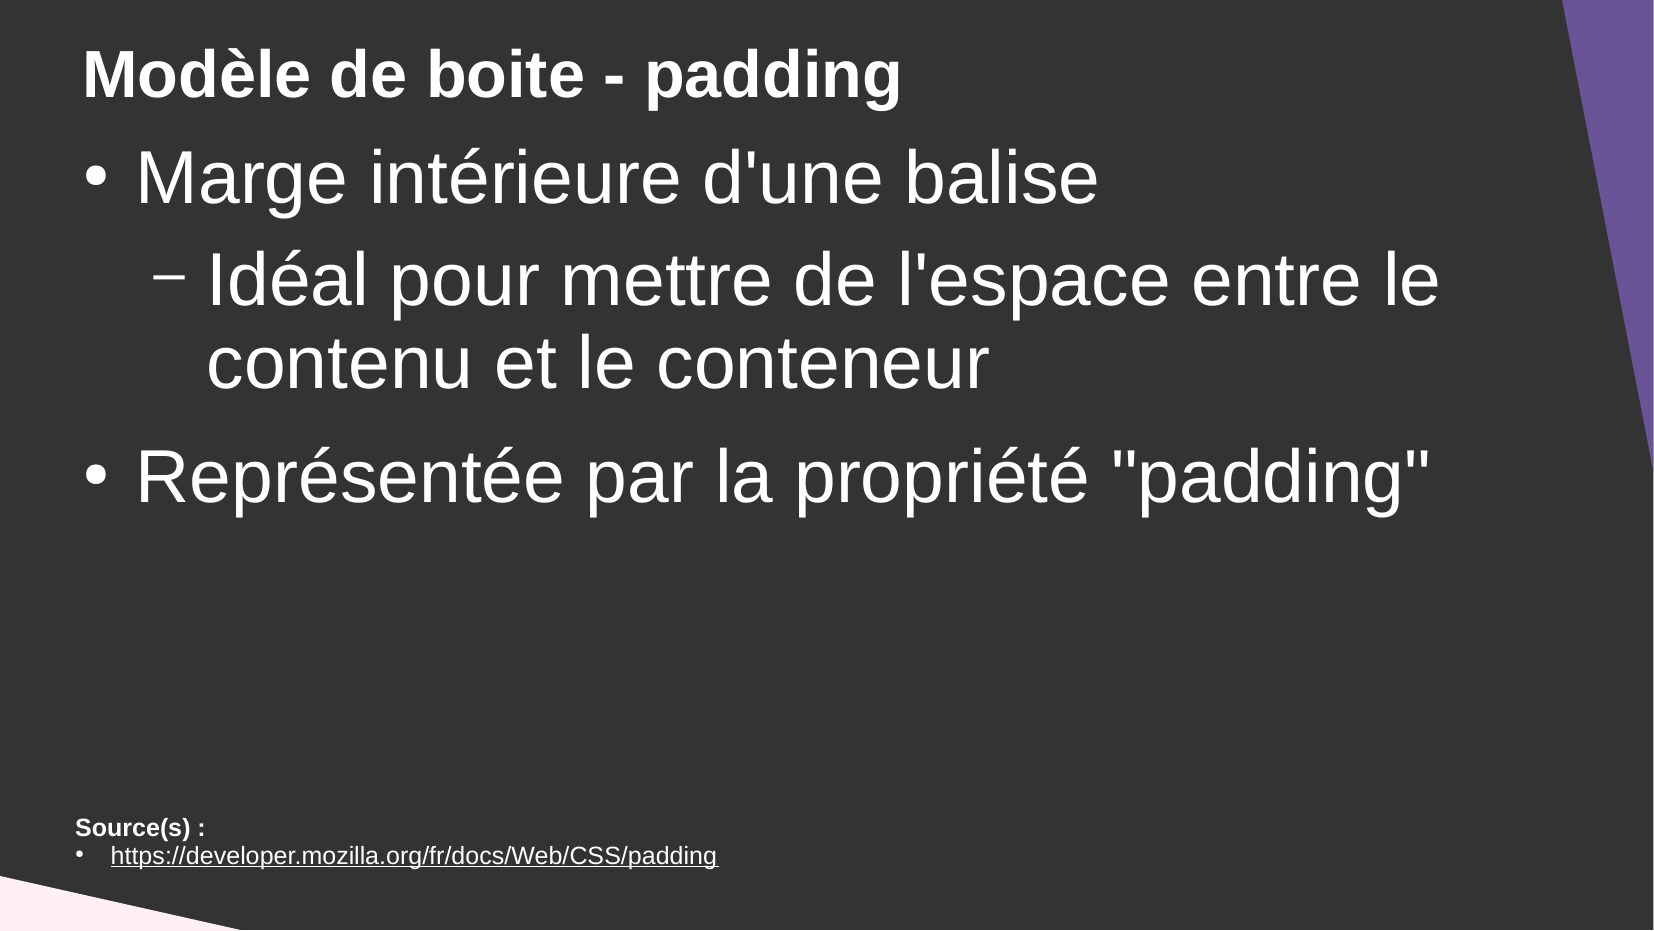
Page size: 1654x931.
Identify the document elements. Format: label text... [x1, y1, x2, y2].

text_box Source(s) : https://developer.mozilla.org/fr/docs/Web/CSS/padding [60, 805, 1546, 913]
text_box [0, 875, 245, 931]
text_box [1562, 0, 1654, 476]
title Modèle de boite - padding [82, 37, 1571, 112]
list Marge intérieure d'une balise Idéal pour mettre de l'espace entre le contenu et le conteneur Représentée par la propriété "padding" [64, 135, 1604, 798]
